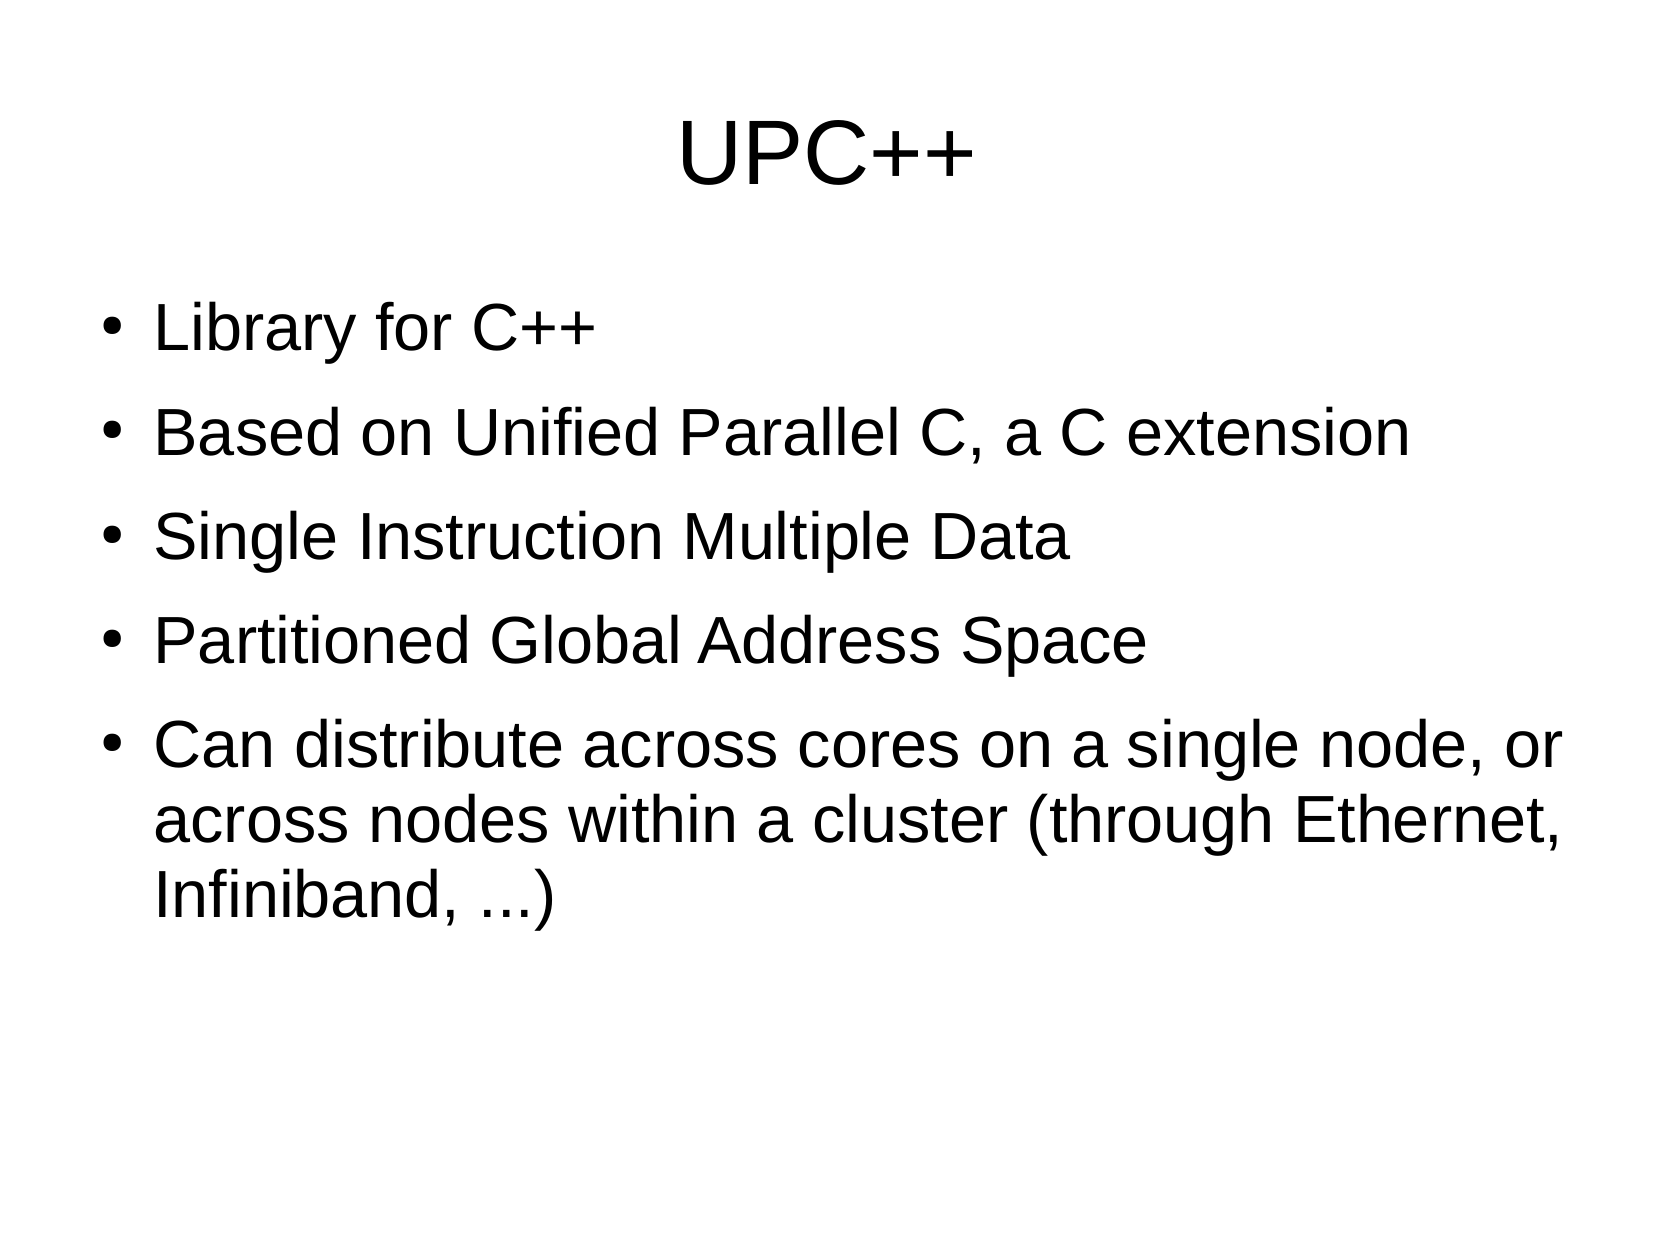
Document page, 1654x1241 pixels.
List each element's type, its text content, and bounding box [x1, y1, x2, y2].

list Library for C++ Based on Unified Parallel C, a C extension Single Instruction Multiple Data Partitioned Global Address Space Can distribute across cores on a single node, or across nodes within a cluster (through Ethernet, Infiniband, ...) [82, 290, 1571, 1010]
title UPC++ [82, 49, 1571, 257]
